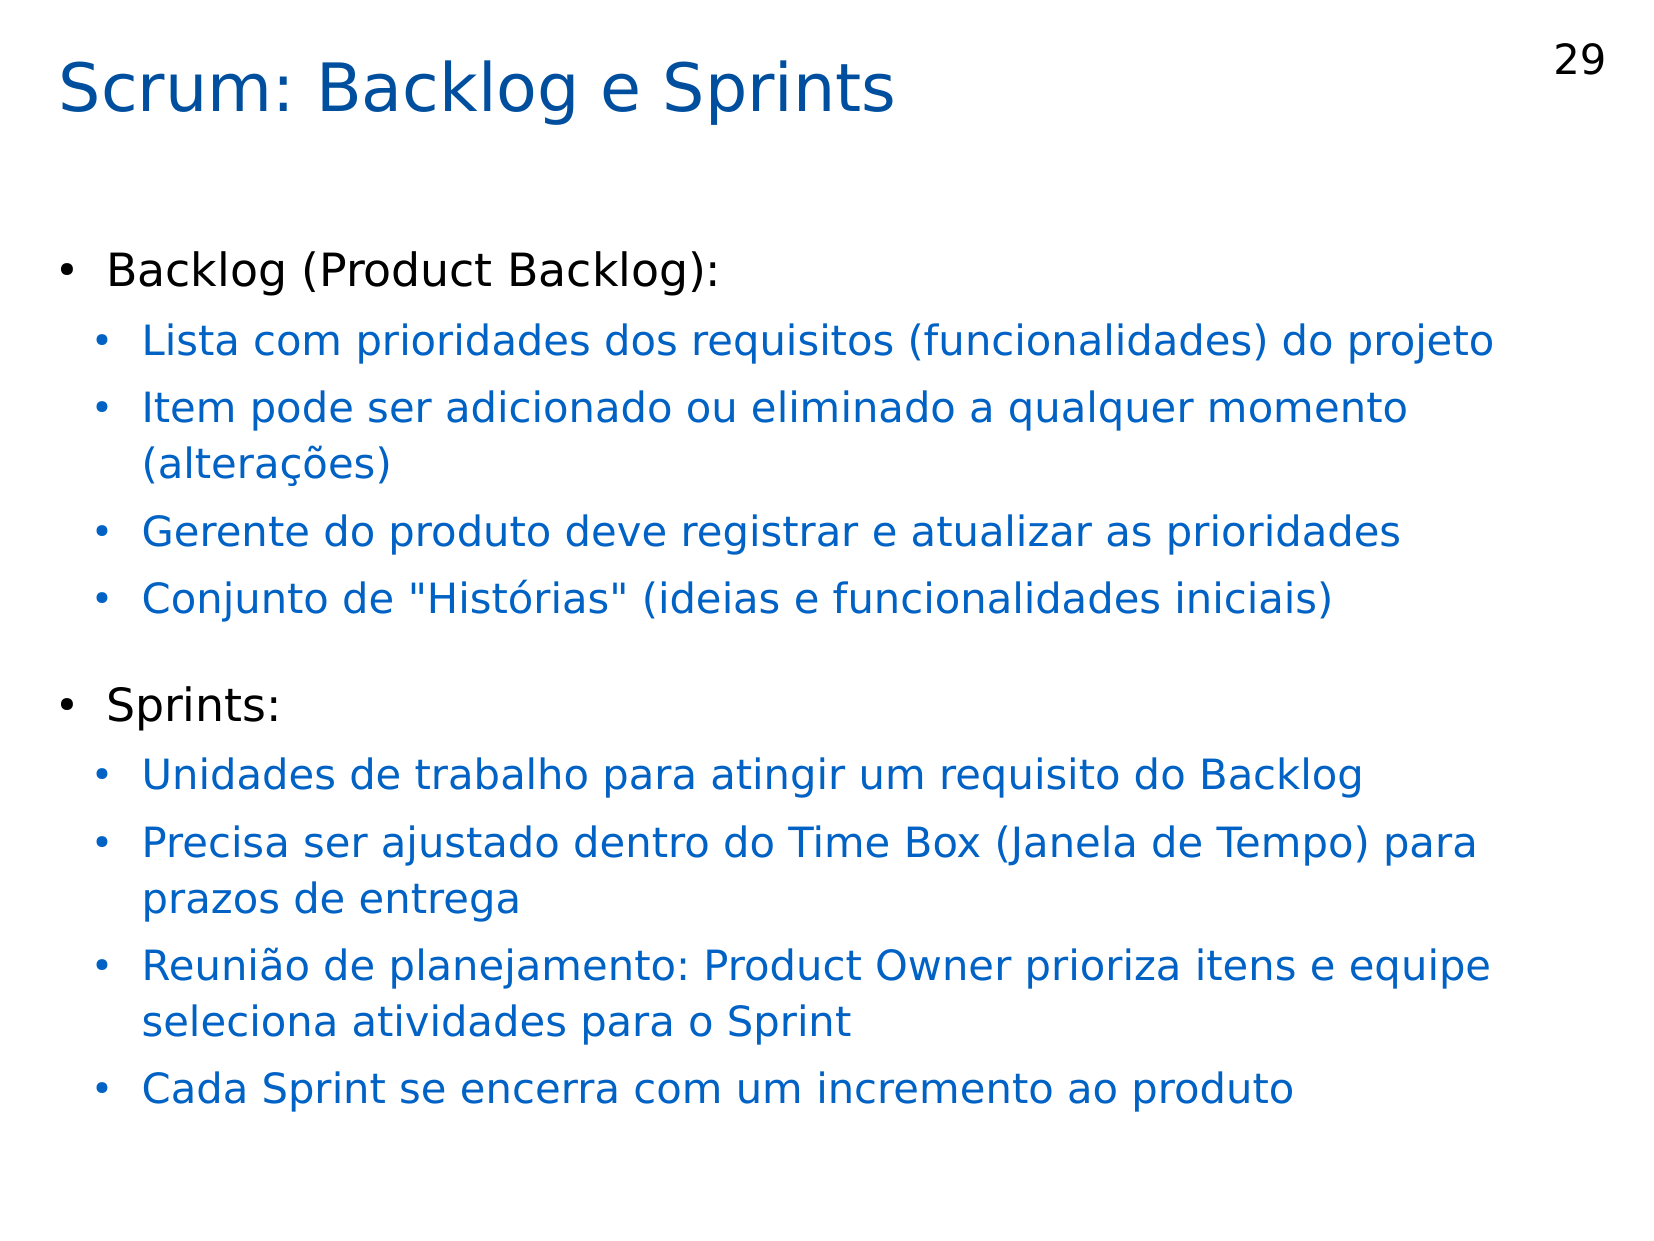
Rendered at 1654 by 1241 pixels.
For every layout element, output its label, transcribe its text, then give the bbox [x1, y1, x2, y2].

title Scrum: Backlog e Sprints [59, 29, 1506, 148]
list Backlog (Product Backlog): Lista com prioridades dos requisitos (funcionalidades) do projeto Item pode ser adicionado ou eliminado a qualquer momento (alterações) Gerente do produto deve registrar e atualizar as prioridades Conjunto de "Histórias" (ideias e funcionalidades iniciais) Sprints: Unidades de trabalho para atingir um requisito do Backlog Precisa ser ajustado dentro do Time Box (Janela de Tempo) para prazos de entrega Reunião de planejamento: Product Owner prioriza itens e equipe seleciona atividades para o Sprint Cada Sprint se encerra com um incremento ao produto [59, 236, 1595, 1211]
